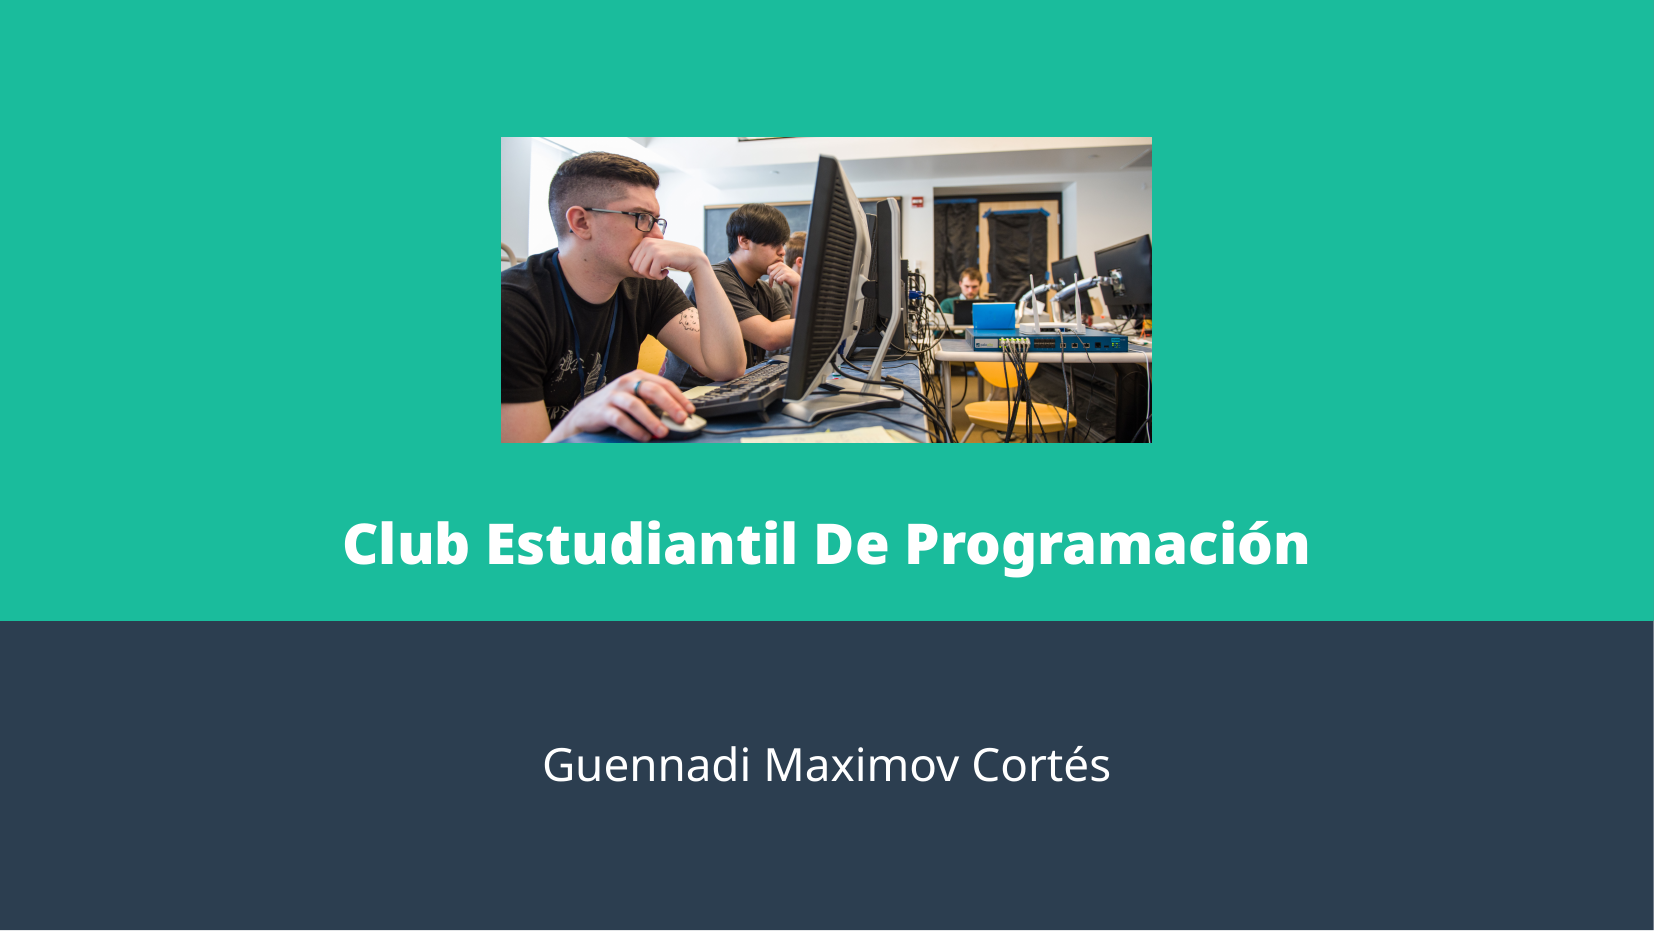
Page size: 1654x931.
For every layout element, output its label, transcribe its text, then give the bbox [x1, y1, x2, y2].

subtitle Guennadi Maximov Cortés [59, 642, 1595, 886]
title Club Estudiantil De Programación [59, 463, 1595, 585]
picture [501, 137, 1152, 443]
